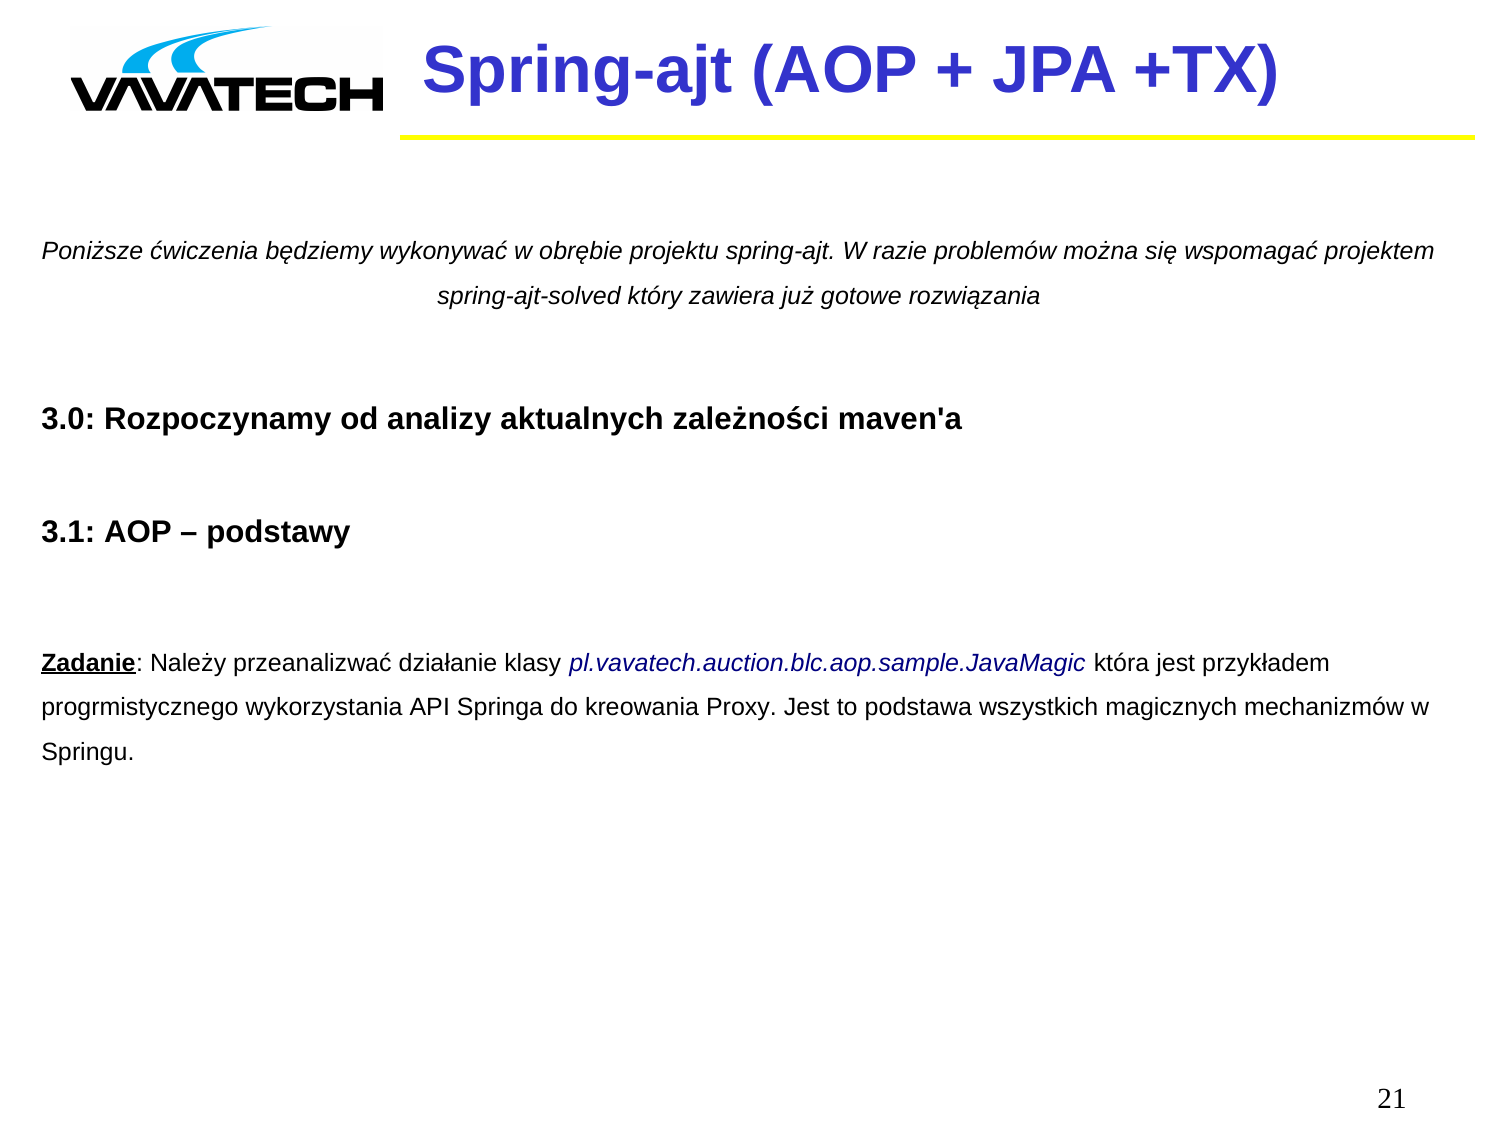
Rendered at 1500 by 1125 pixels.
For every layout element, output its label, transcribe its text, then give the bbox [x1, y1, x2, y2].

picture [70, 26, 383, 111]
text_box Poniższe ćwiczenia będziemy wykonywać w obrębie projektu spring-ajt. W razie problemów można się wspomagać projektem spring-ajt-solved który zawiera już gotowe rozwiązania 3.0: Rozpoczynamy od analizy aktualnych zależności maven'a 3.1: AOP – podstawy Zadanie: Należy przeanalizwać działanie klasy pl.vavatech.auction.blc.aop.sample.JavaMagic która jest przykładem progrmistycznego wykorzystania API Springa do kreowania Proxy. Jest to podstawa wszystkich magicznych mechanizmów w Springu. [26, 211, 1453, 981]
title Spring-ajt (AOP + JPA +TX) [407, 0, 1479, 157]
